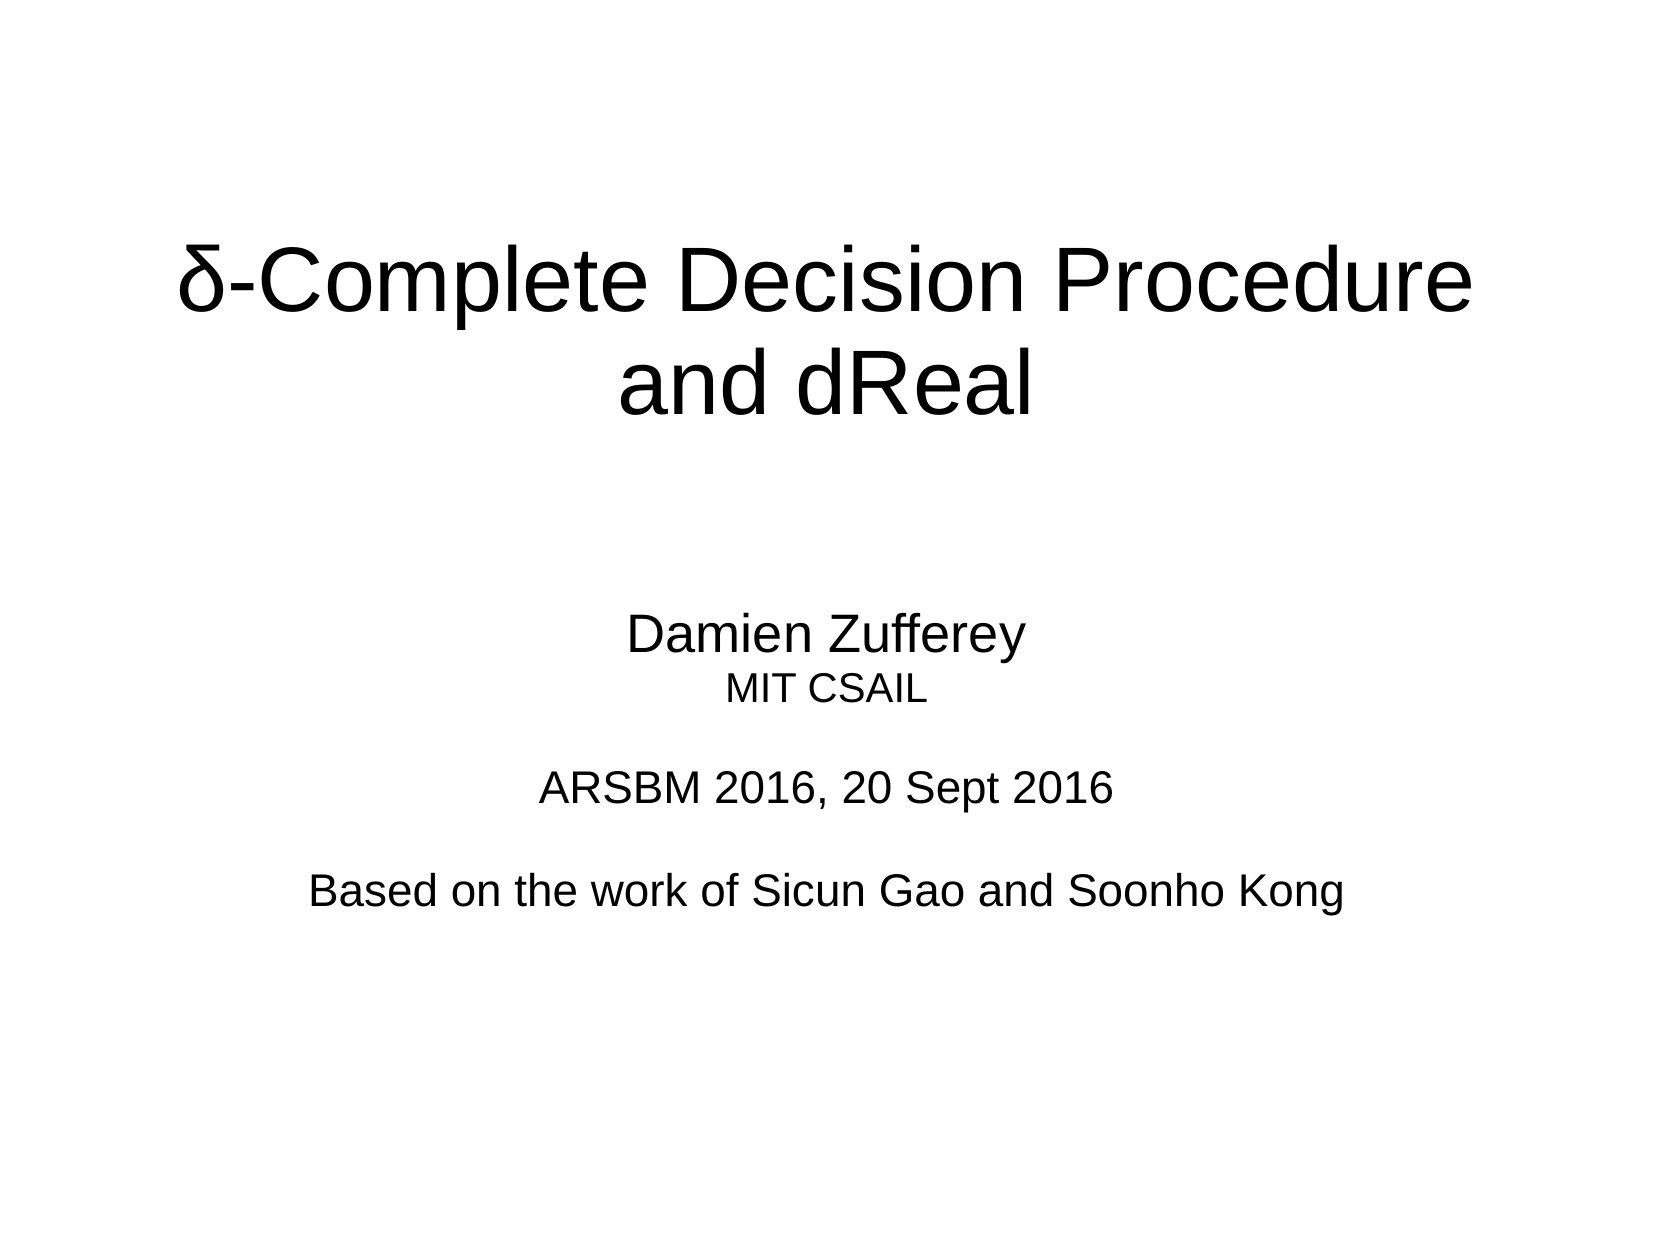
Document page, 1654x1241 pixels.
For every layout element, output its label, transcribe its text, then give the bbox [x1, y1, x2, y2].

subtitle Damien Zufferey MIT CSAIL ARSBM 2016, 20 Sept 2016 Based on the work of Sicun Gao and Soonho Kong [82, 510, 1571, 1010]
title δ-Complete Decision Procedure and dReal [82, 227, 1571, 436]
